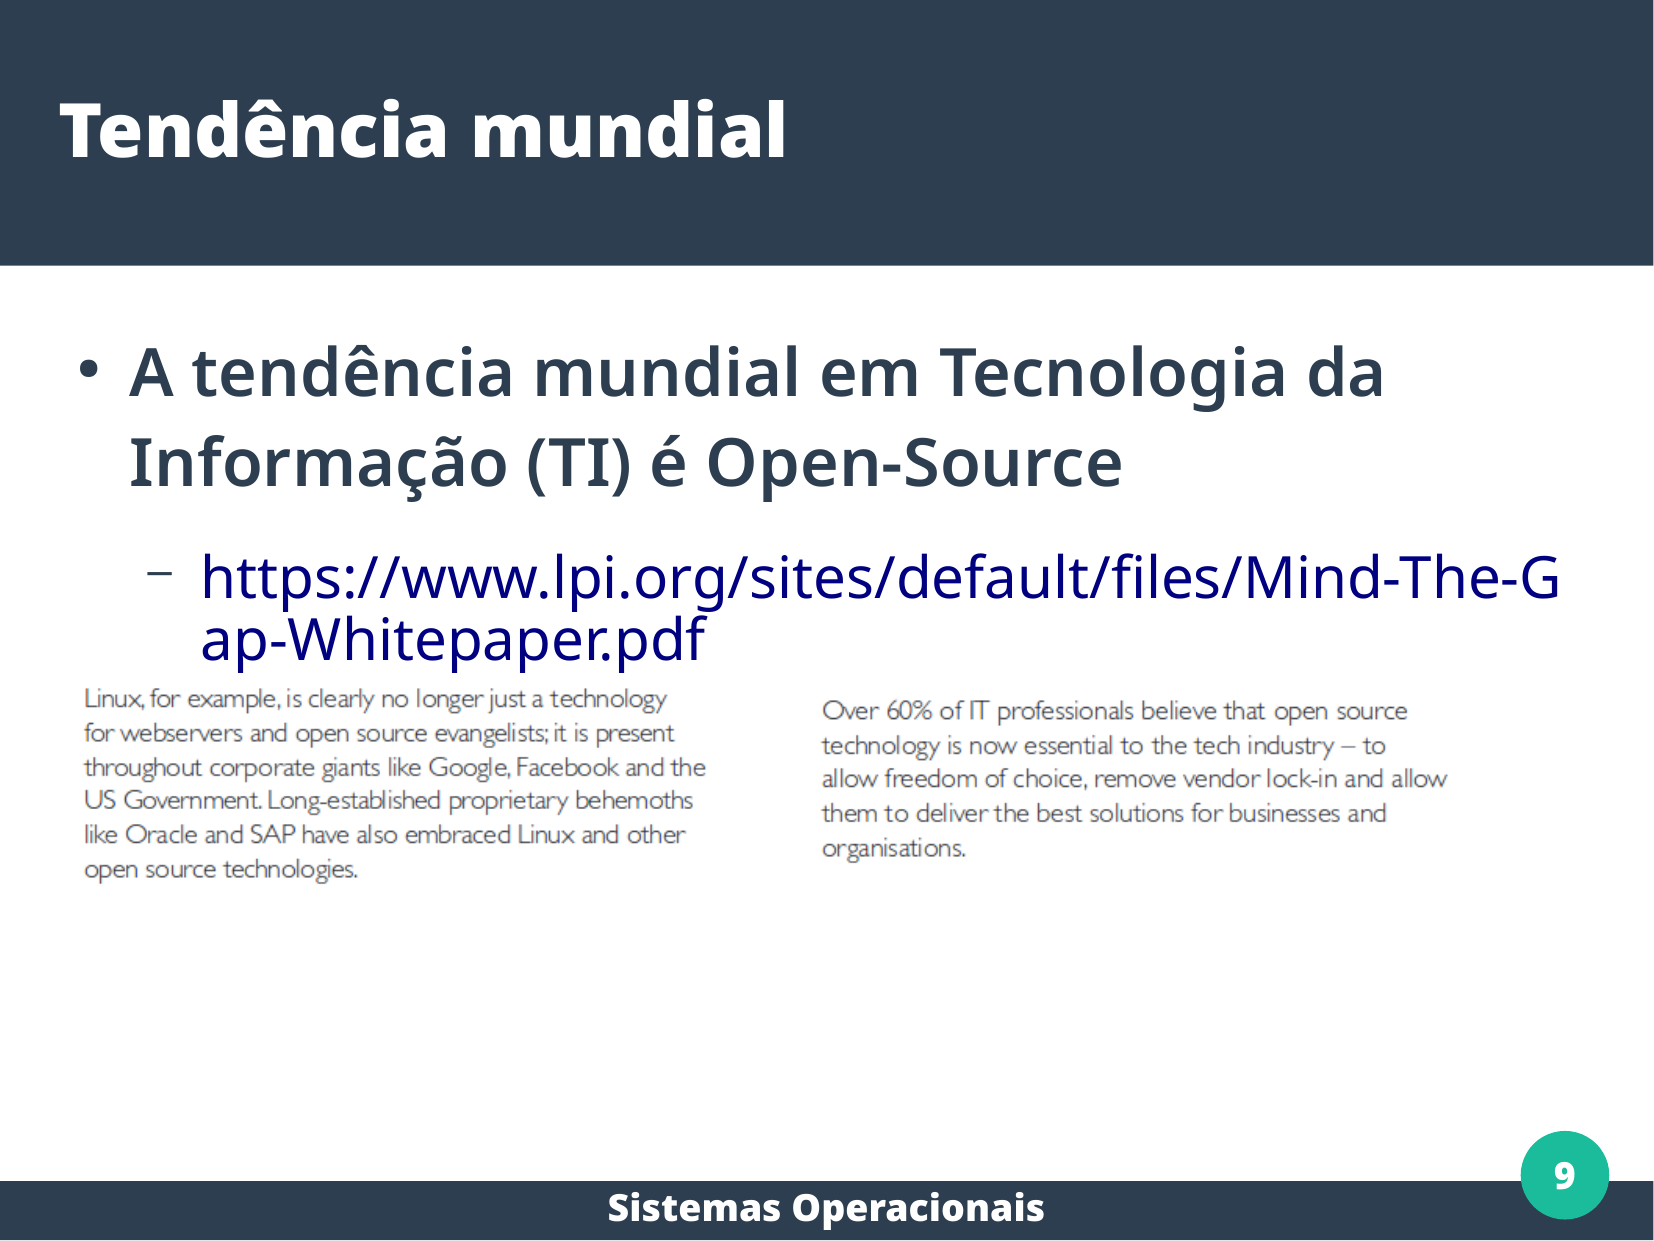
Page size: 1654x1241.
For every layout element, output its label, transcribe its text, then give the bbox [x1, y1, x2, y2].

title Tendência mundial [59, 49, 1595, 207]
picture [805, 696, 1465, 871]
list A tendência mundial em Tecnologia da Informação (TI) é Open-Source https://www.lpi.org/sites/default/files/Mind-The-Gap-Whitepaper.pdf [59, 324, 1595, 1152]
picture [75, 673, 721, 896]
